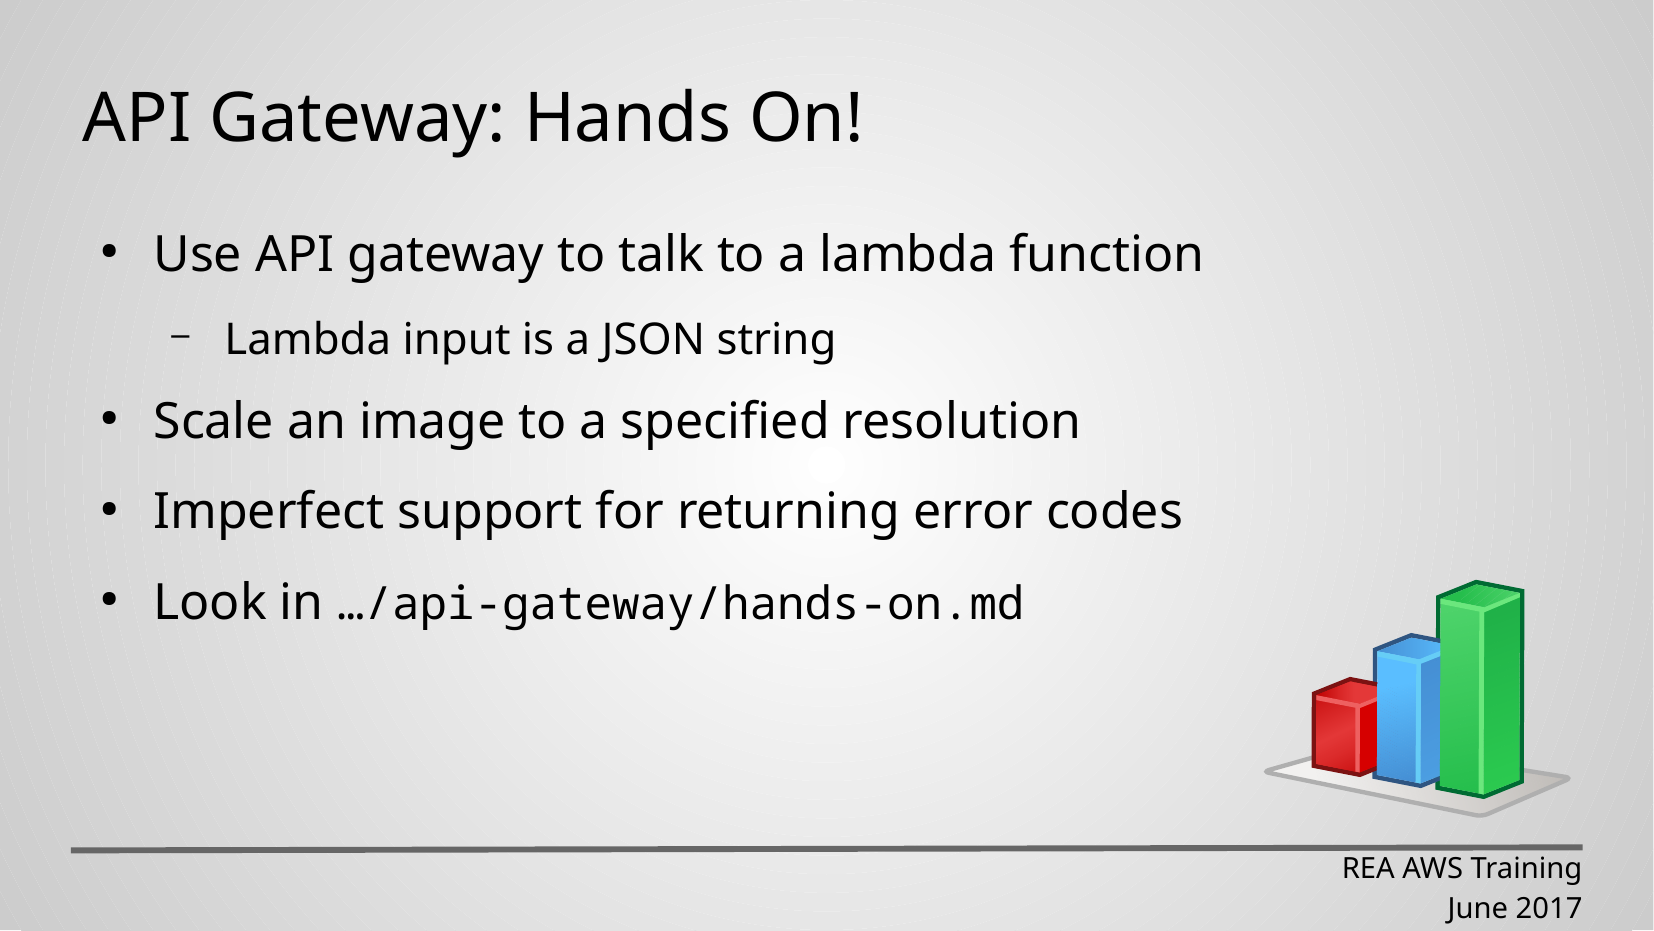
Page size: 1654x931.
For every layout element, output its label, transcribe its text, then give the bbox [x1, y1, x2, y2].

title API Gateway: Hands On! [82, 37, 1571, 193]
picture [1251, 549, 1583, 851]
list Use API gateway to talk to a lambda function Lambda input is a JSON string Scale an image to a specified resolution Imperfect support for returning error codes Look in …/api-gateway/hands-on.md [82, 217, 1571, 827]
